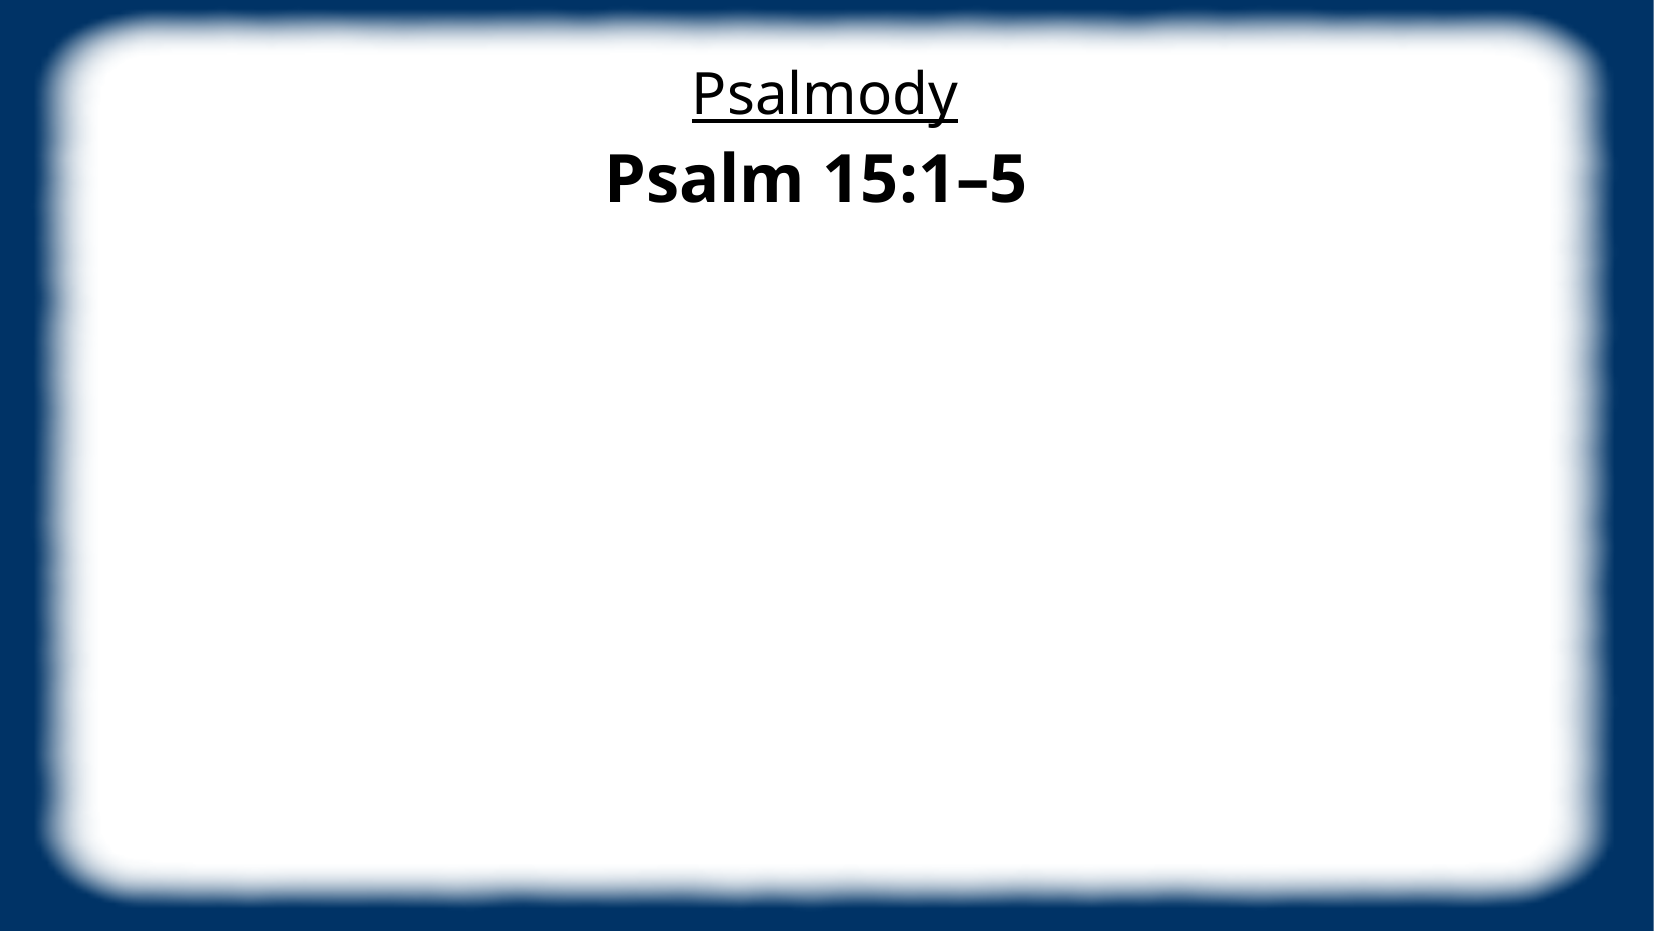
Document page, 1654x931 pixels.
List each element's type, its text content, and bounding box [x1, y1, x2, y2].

text_box Psalmody Psalm 15:1–5 [90, 45, 1561, 226]
picture [0, 0, 1654, 931]
